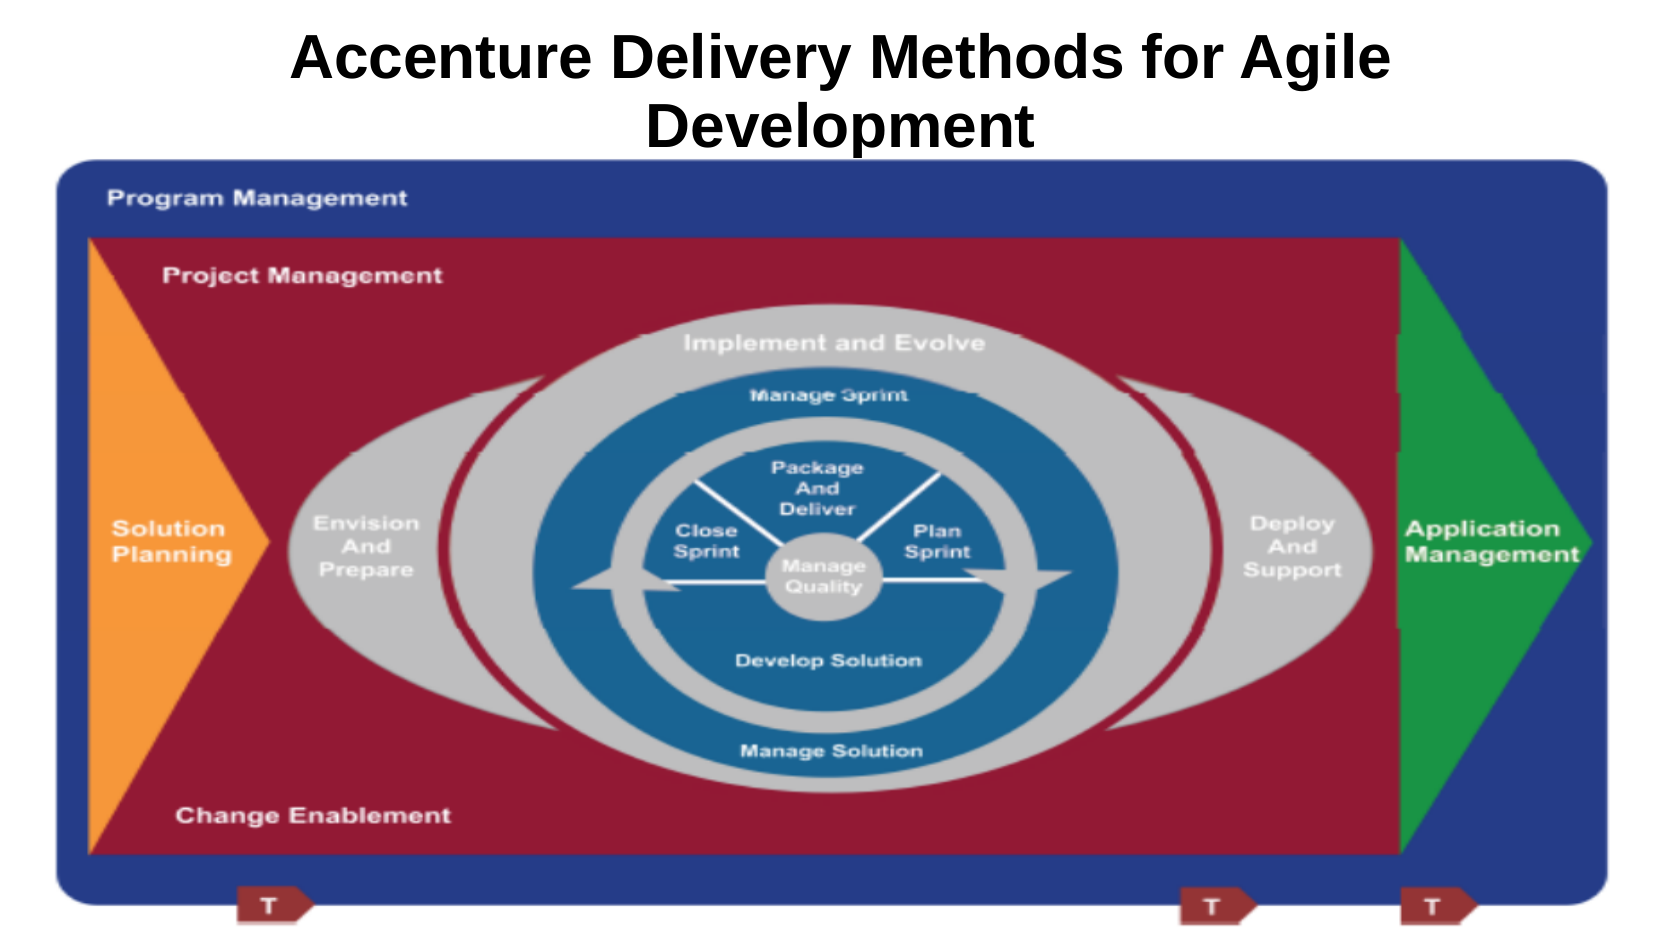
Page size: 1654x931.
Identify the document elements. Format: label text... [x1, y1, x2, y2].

title Accenture Delivery Methods for Agile Development [96, 21, 1585, 158]
picture [52, 158, 1615, 931]
